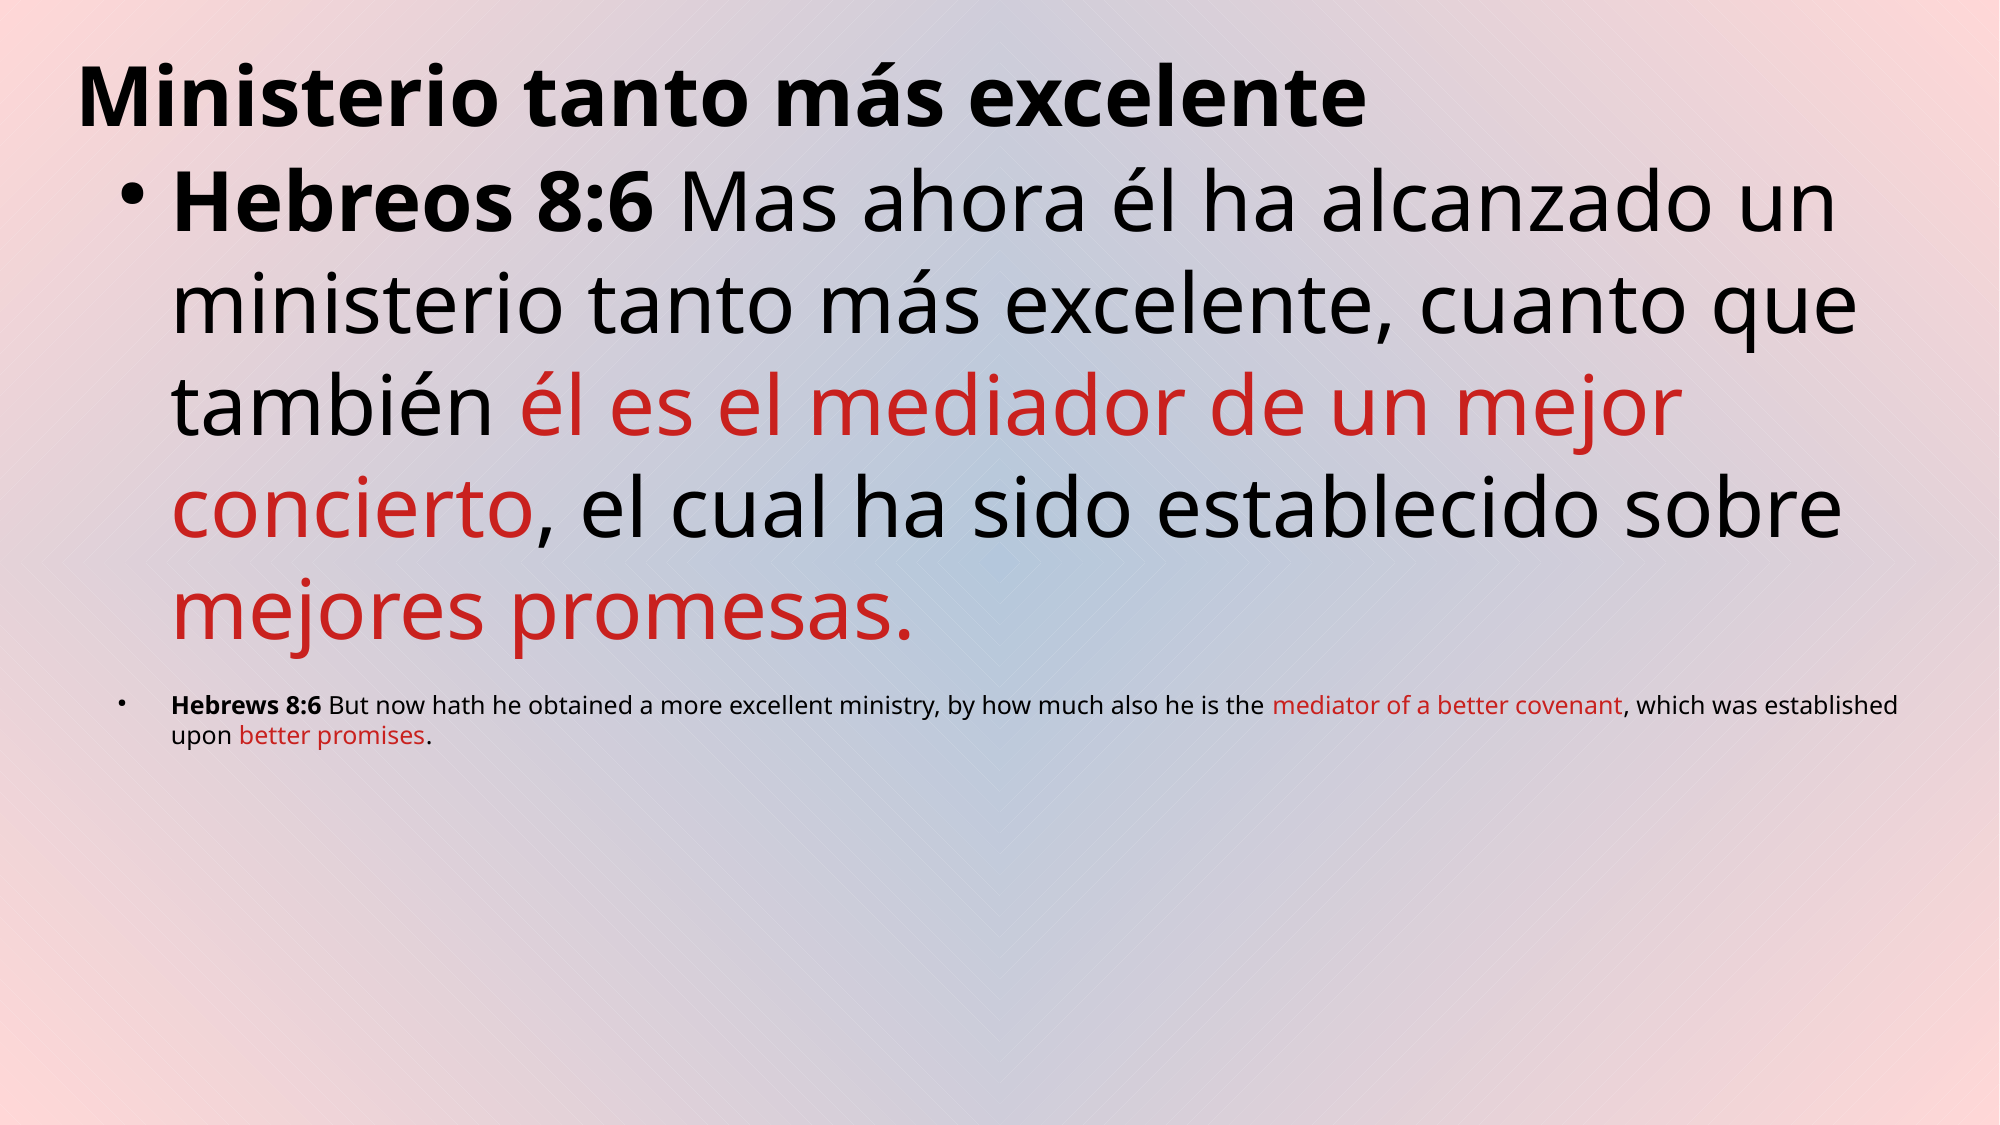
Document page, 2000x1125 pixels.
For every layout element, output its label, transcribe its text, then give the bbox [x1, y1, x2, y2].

title Ministerio tanto más excelente [74, 35, 1950, 153]
list Hebreos 8:6 Mas ahora él ha alcanzado un ministerio tanto más excelente, cuanto que también él es el mediador de un mejor concierto, el cual ha sido establecido sobre mejores promesas. Hebrews 8:6 But now hath he obtained a more excellent ministry, by how much also he is the mediator of a better covenant, which was established upon better promises. [99, 149, 1950, 1013]
